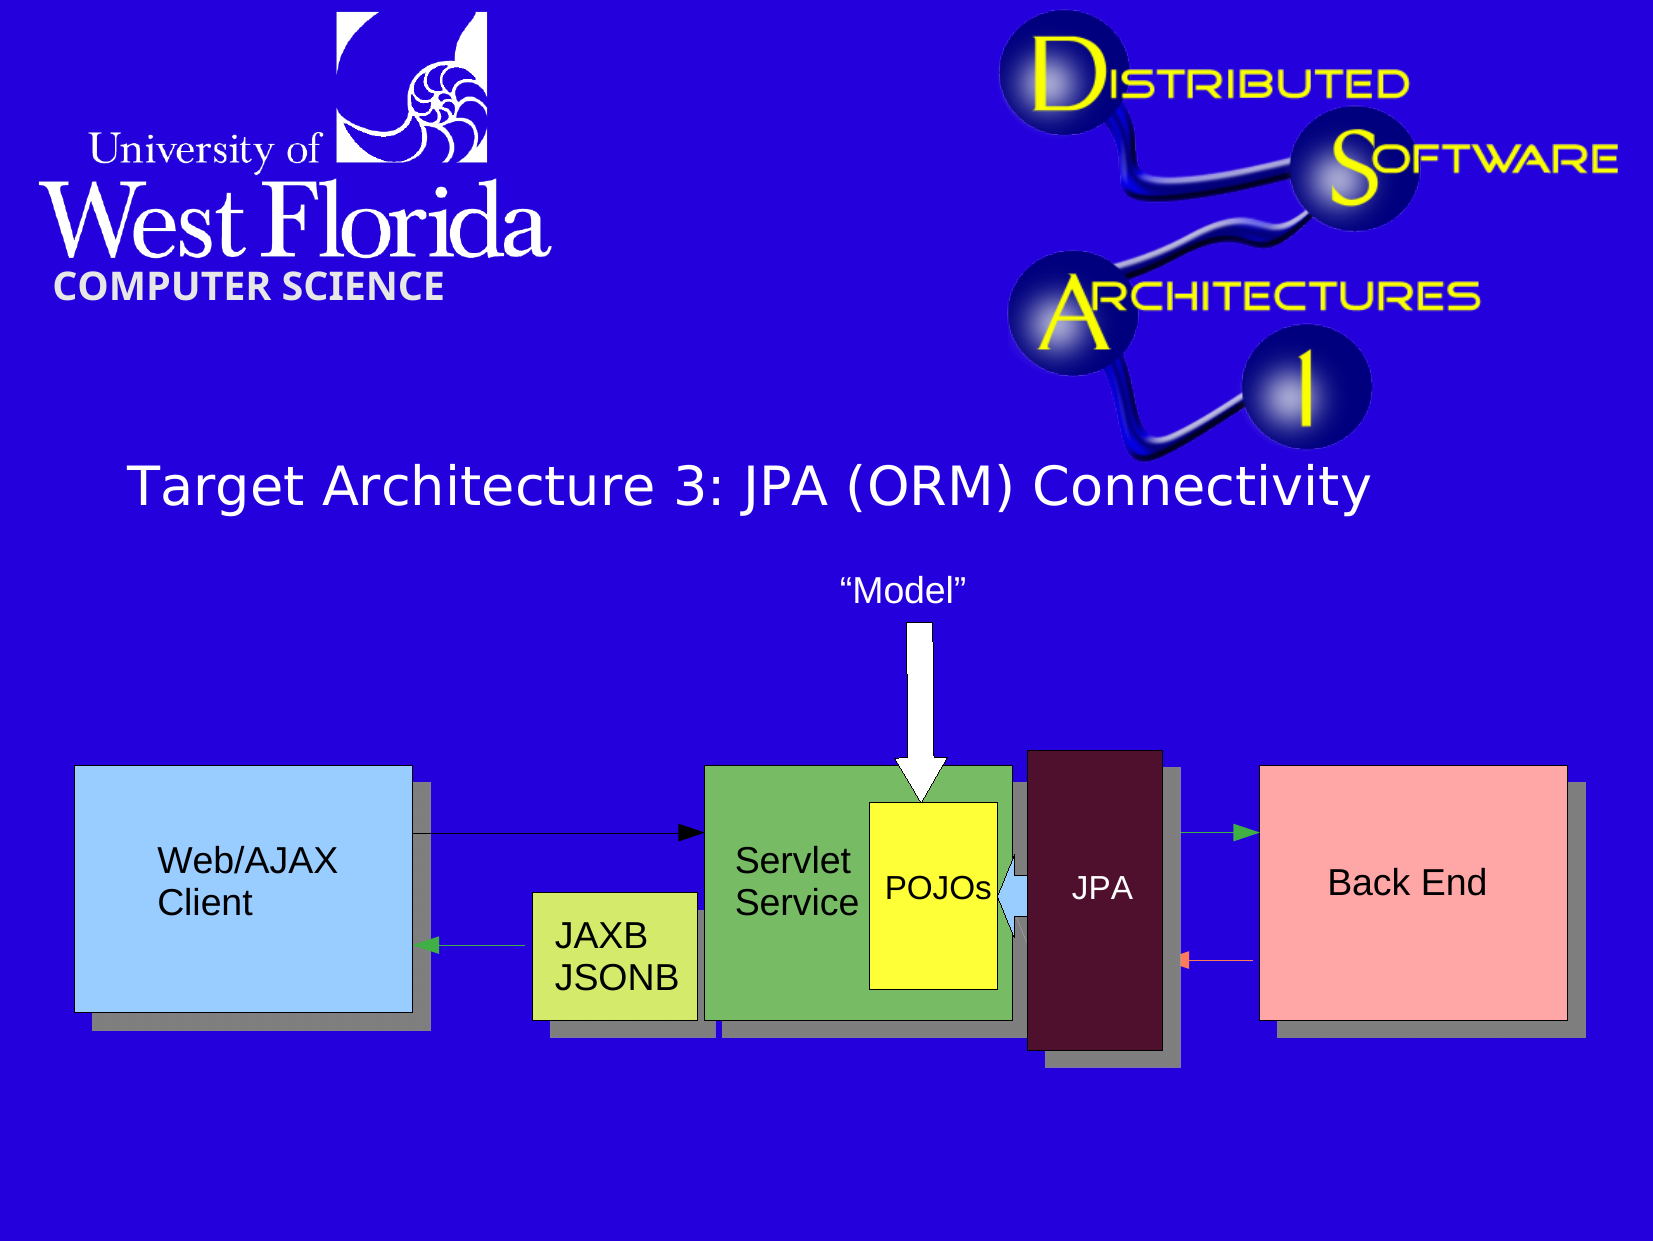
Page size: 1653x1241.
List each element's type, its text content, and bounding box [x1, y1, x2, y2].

text_box [532, 892, 698, 1021]
text_box [74, 765, 413, 1013]
text_box POJOs [870, 862, 1027, 983]
text_box [1259, 765, 1568, 1021]
text_box [704, 683, 1163, 1051]
text_box Target Architecture 3: JPA (ORM) Connectivity [112, 449, 1538, 526]
text_box JAXB JSONB [540, 907, 766, 1028]
text_box POJOs [1015, 862, 1027, 875]
text_box COMPUTER SCIENCE [37, 262, 563, 316]
text_box Back End [1312, 855, 1538, 976]
text_box “Model” [825, 562, 1051, 683]
picture [37, 0, 559, 262]
text_box Servlet Service [720, 832, 869, 953]
picture [910, 0, 1653, 506]
text_box Web/AJAX Client [142, 832, 368, 953]
text_box JPA [1042, 862, 1163, 931]
